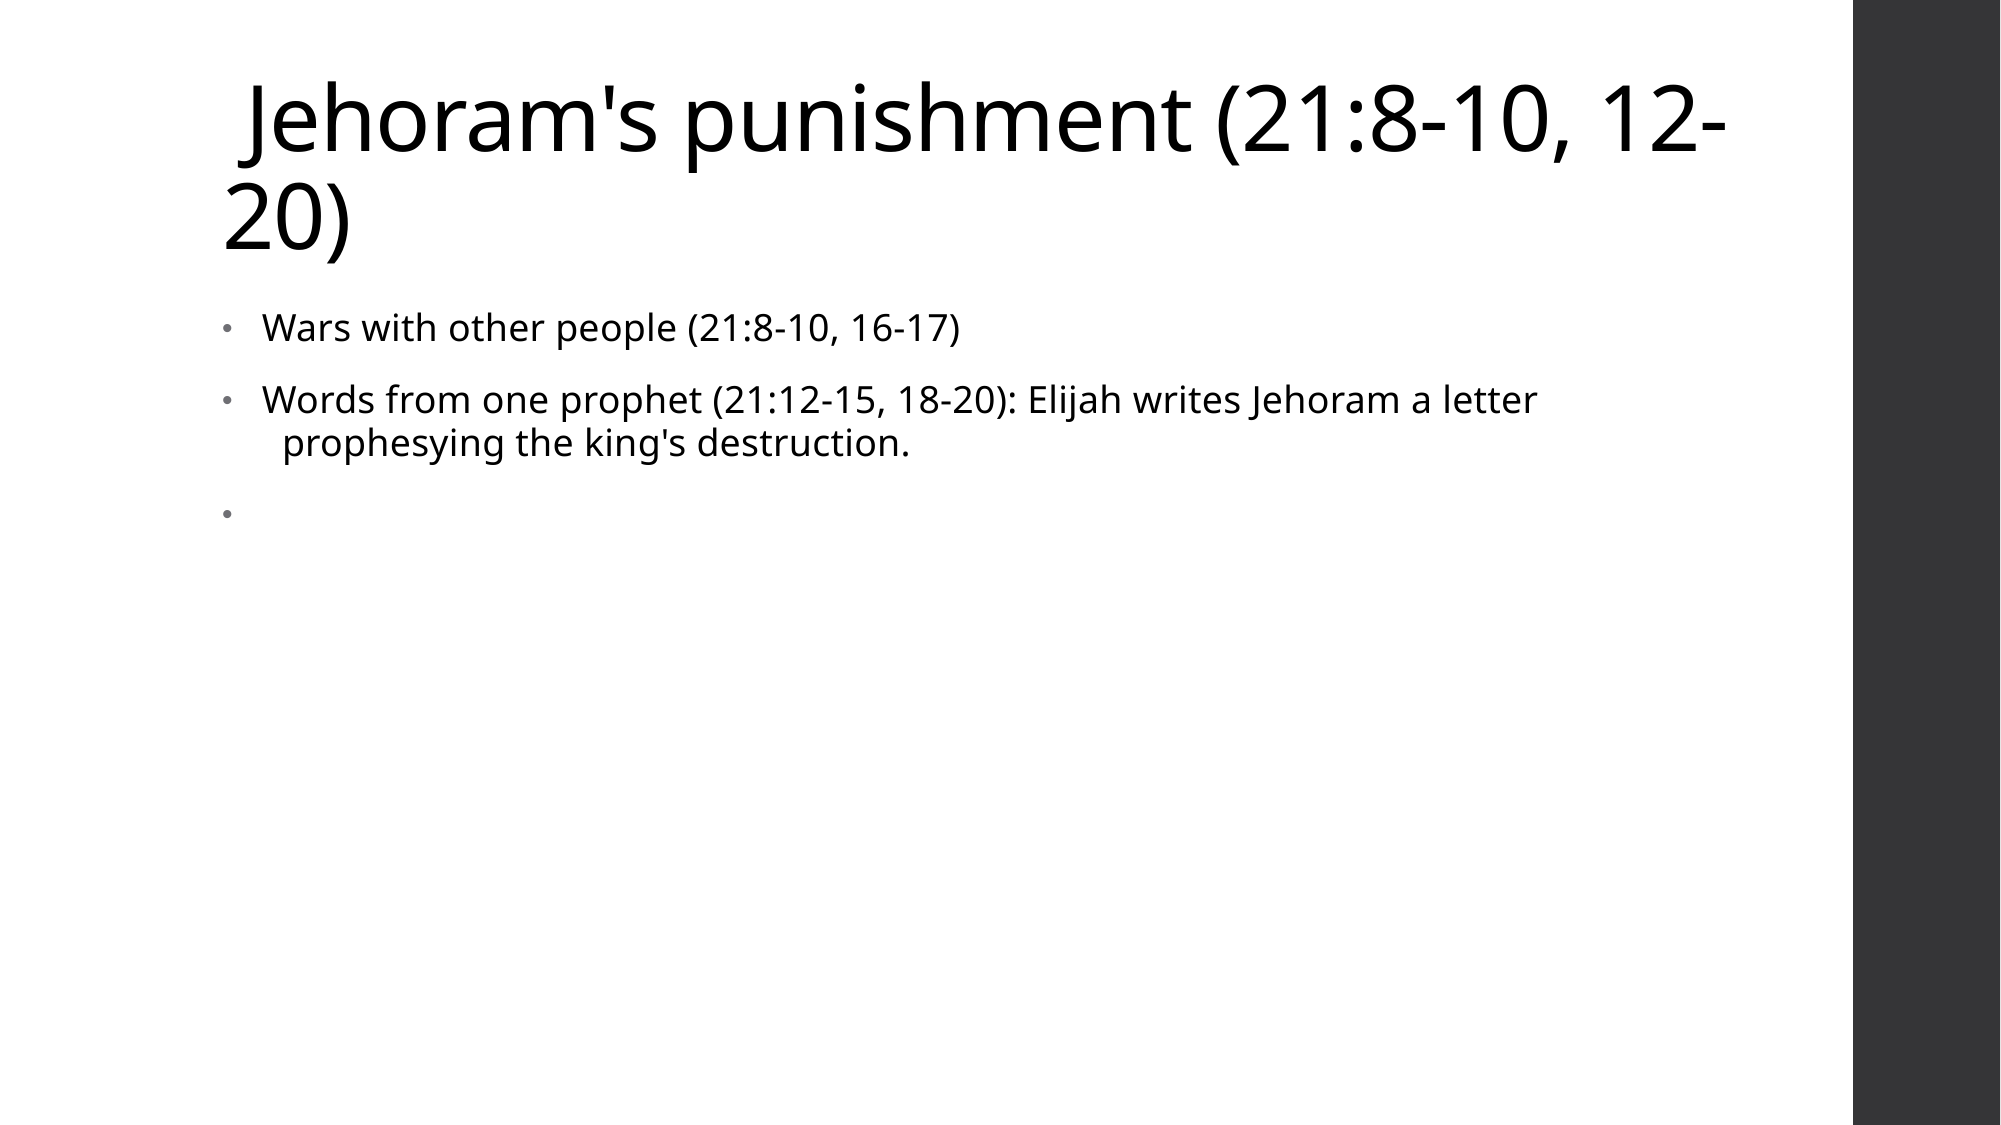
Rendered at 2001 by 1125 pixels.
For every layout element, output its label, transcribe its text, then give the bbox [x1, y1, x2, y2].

title Jehoram's punishment (21:8-10, 12-20) [206, 60, 1797, 278]
list Wars with other people (21:8-10, 16-17) Words from one prophet (21:12-15, 18-20): Elijah writes Jehoram a letter prophesying the king's destruction. [206, 299, 1617, 1014]
